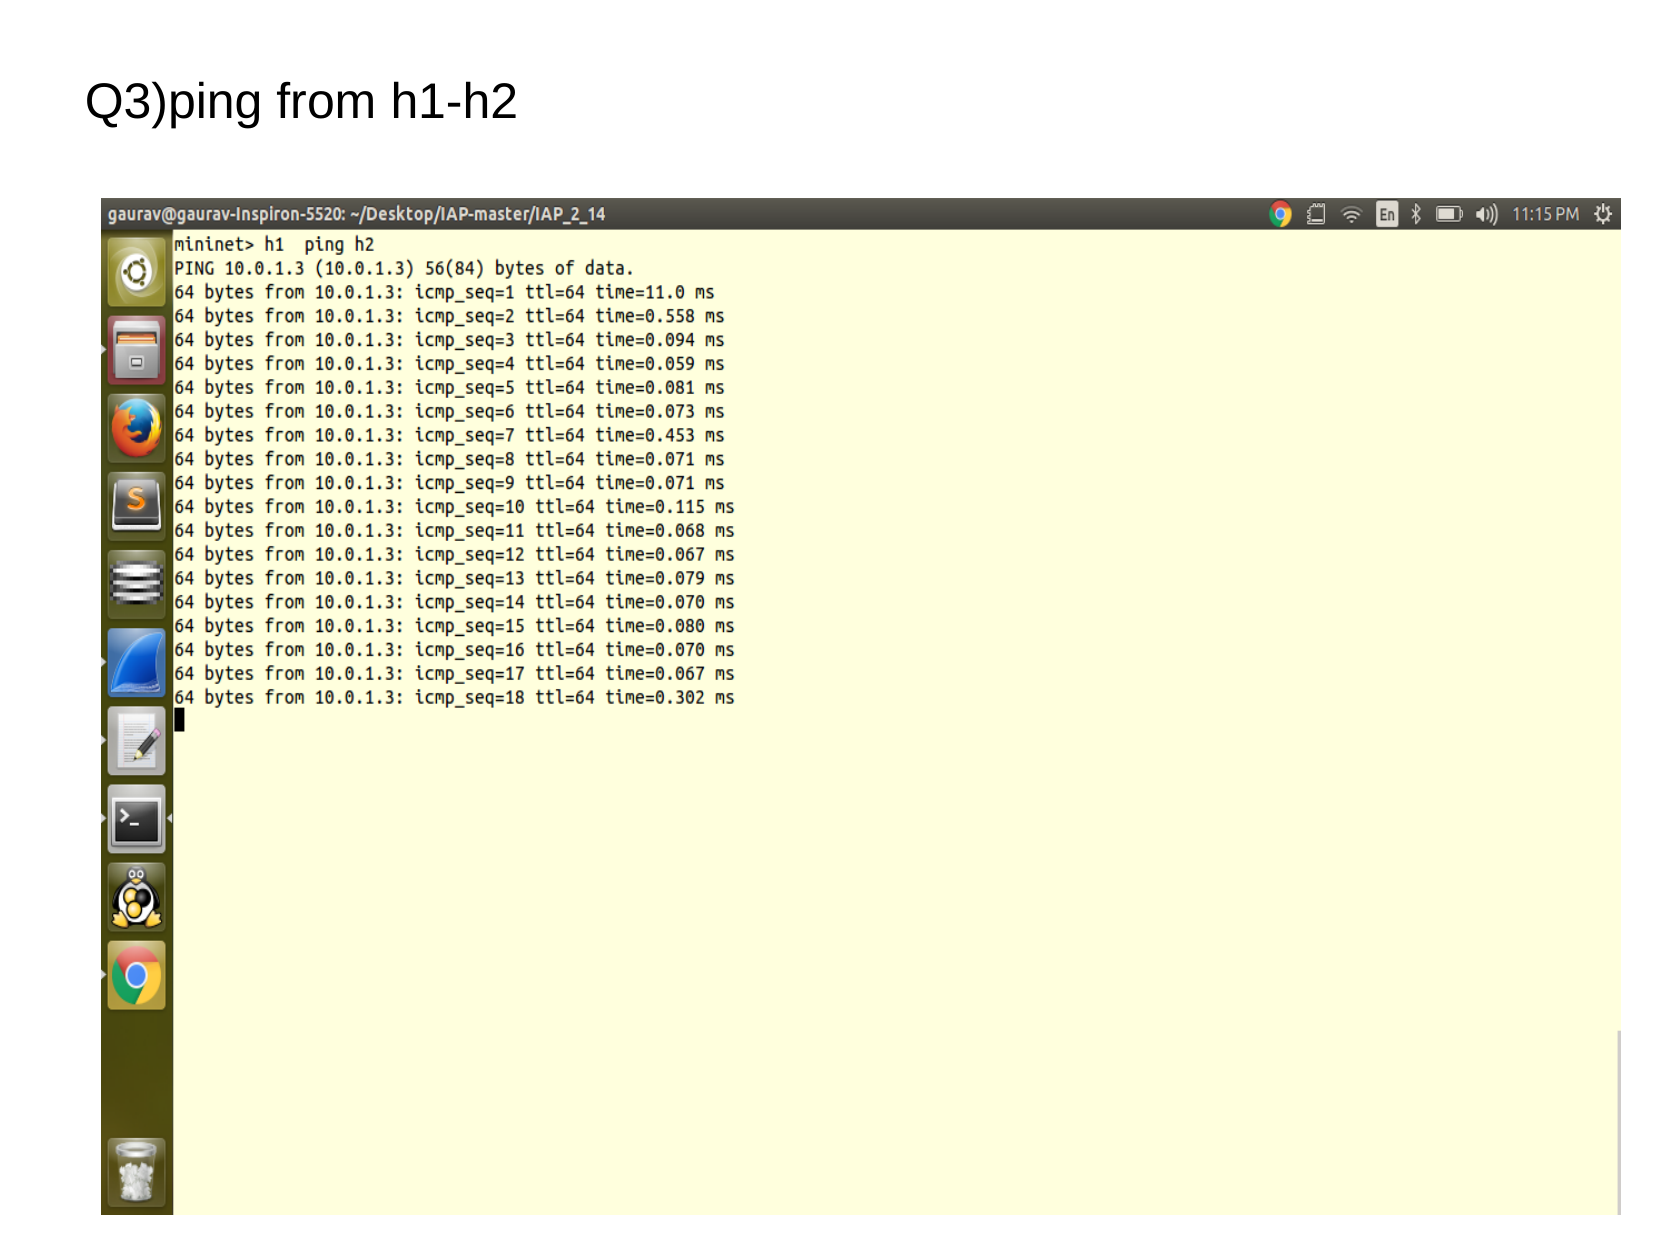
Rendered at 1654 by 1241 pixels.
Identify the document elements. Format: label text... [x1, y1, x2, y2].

picture [101, 198, 1621, 1216]
title Q3)ping from h1-h2 [82, 49, 1571, 196]
